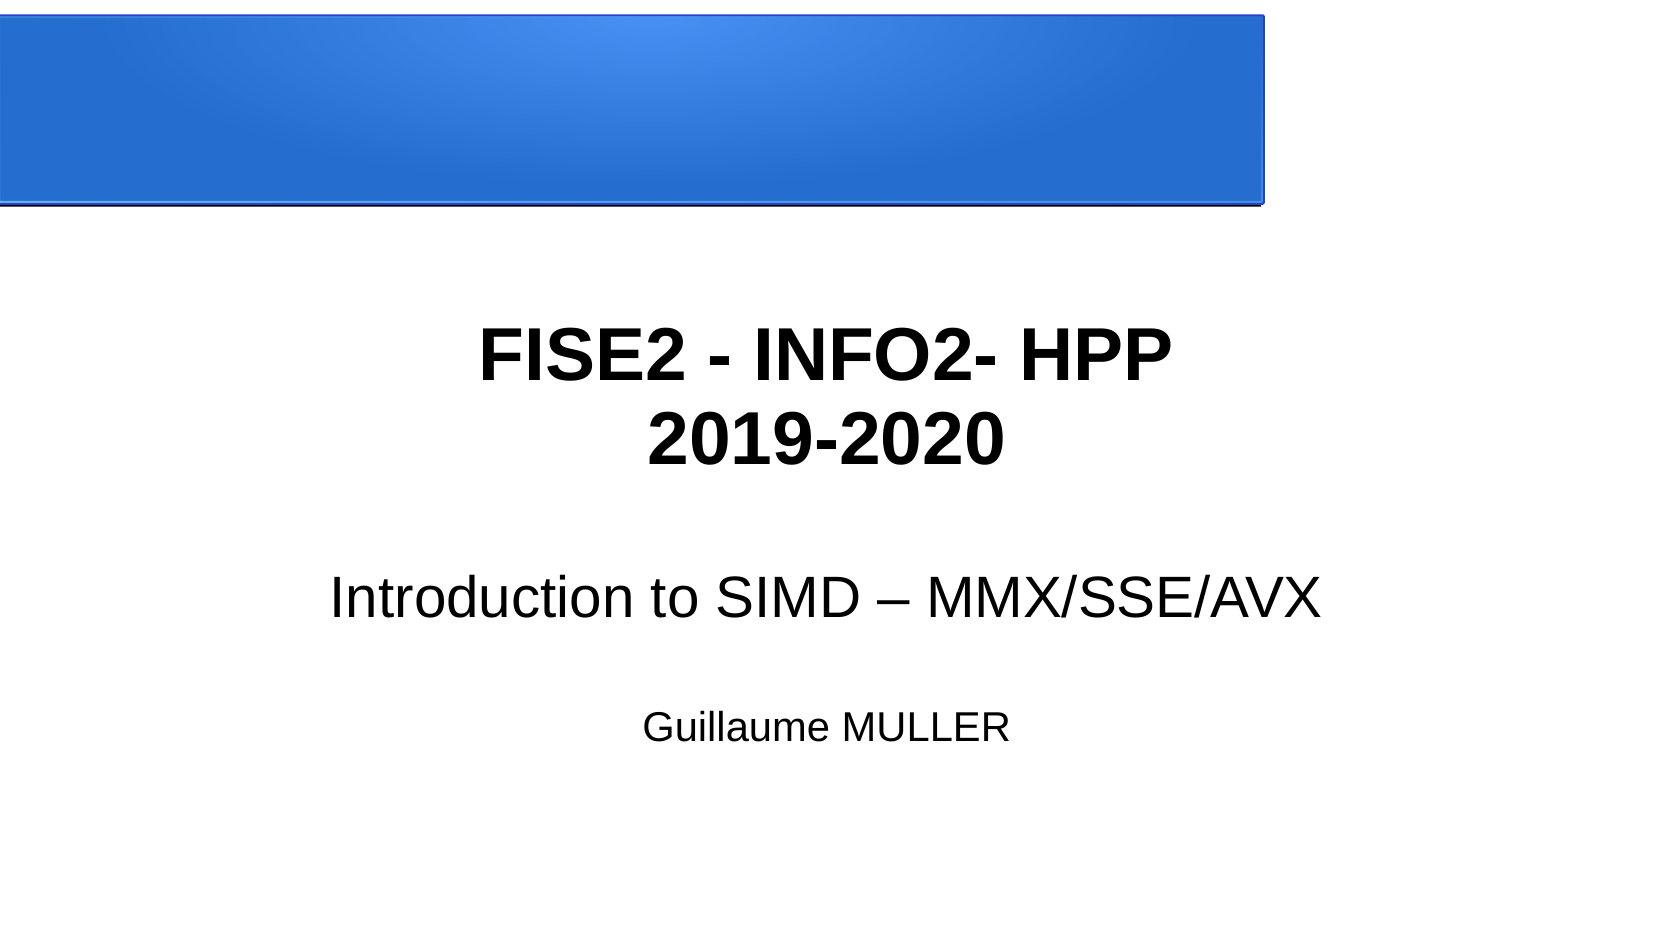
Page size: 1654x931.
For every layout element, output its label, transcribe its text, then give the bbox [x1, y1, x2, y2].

subtitle FISE2 - INFO2- HPP 2019-2020 Introduction to SIMD – MMX/SSE/AVX Guillaume MULLER [82, 224, 1571, 764]
